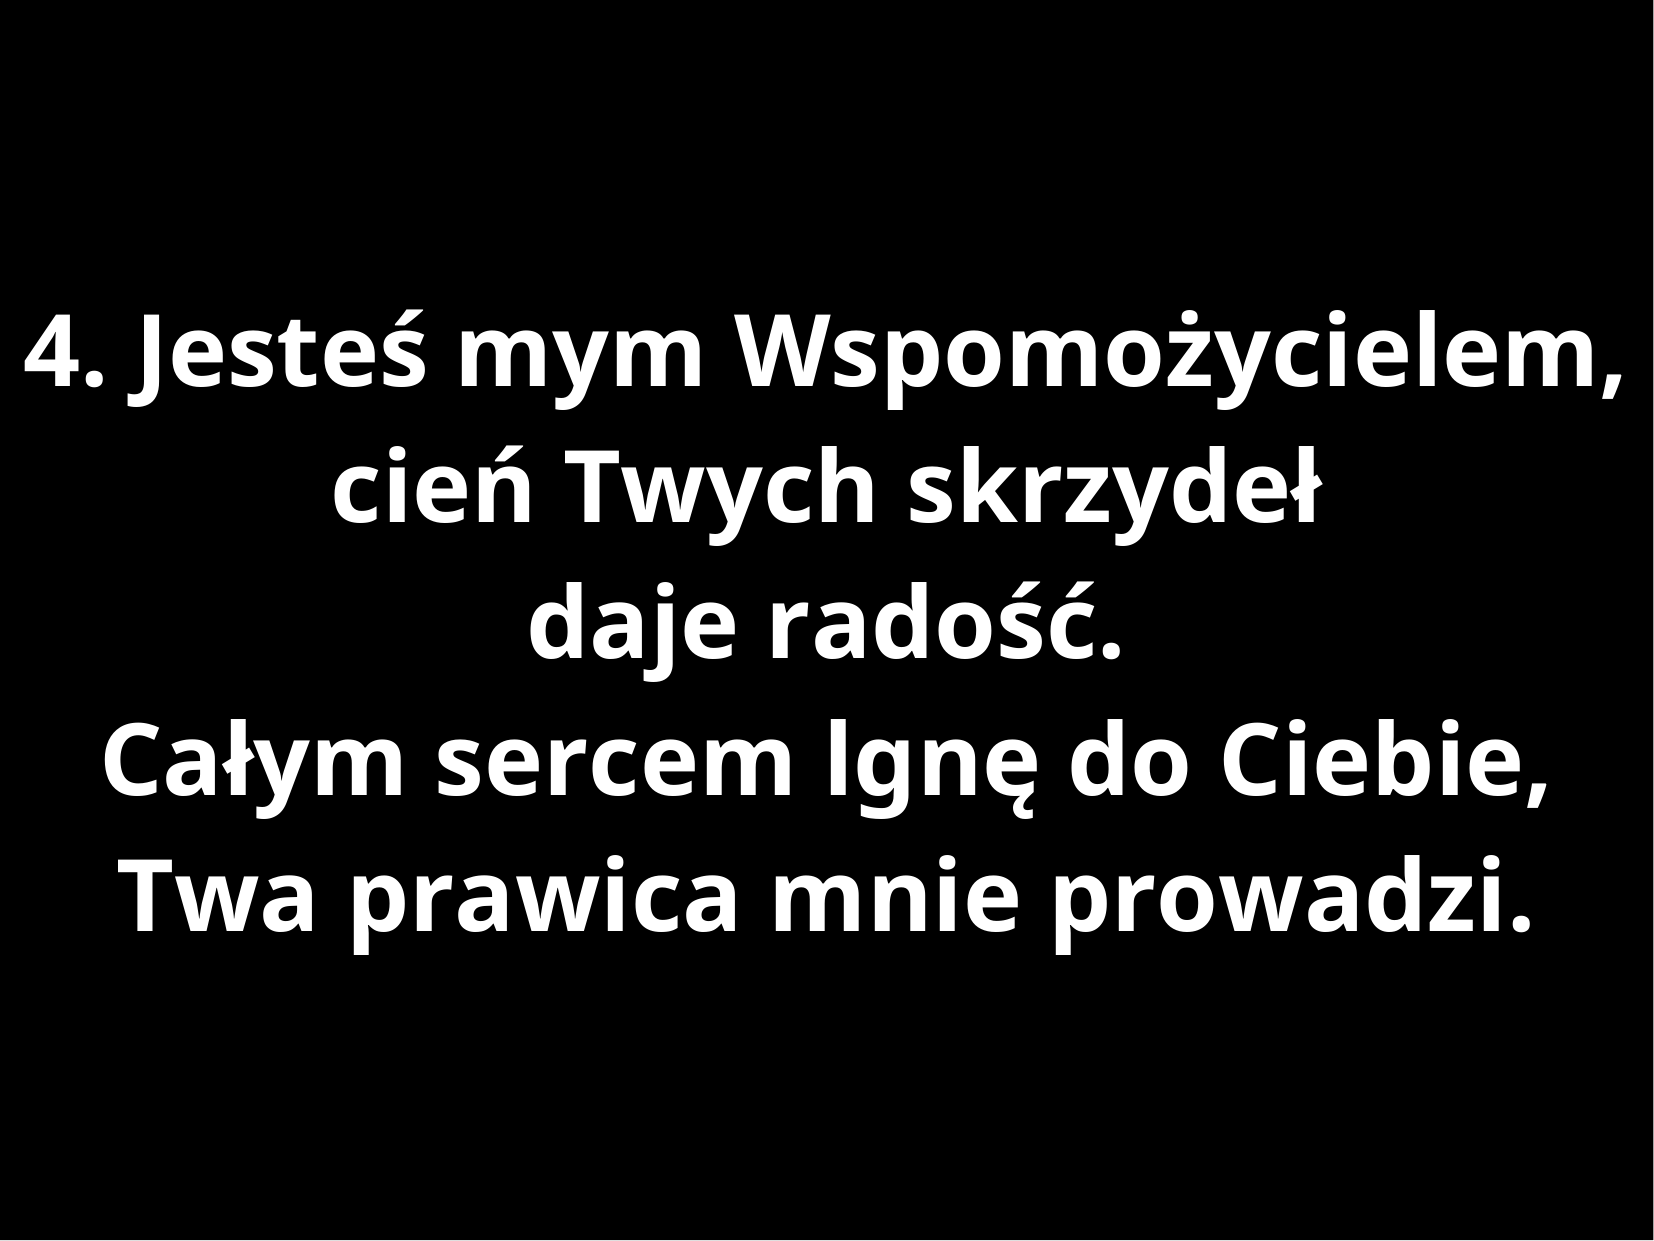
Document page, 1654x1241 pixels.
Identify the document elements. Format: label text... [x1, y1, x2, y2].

title 4. Jesteś mym Wspomożycielem, cień Twych skrzydeł daje radość. Całym sercem lgnę do Ciebie, Twa prawica mnie prowadzi. [0, 0, 1654, 1241]
